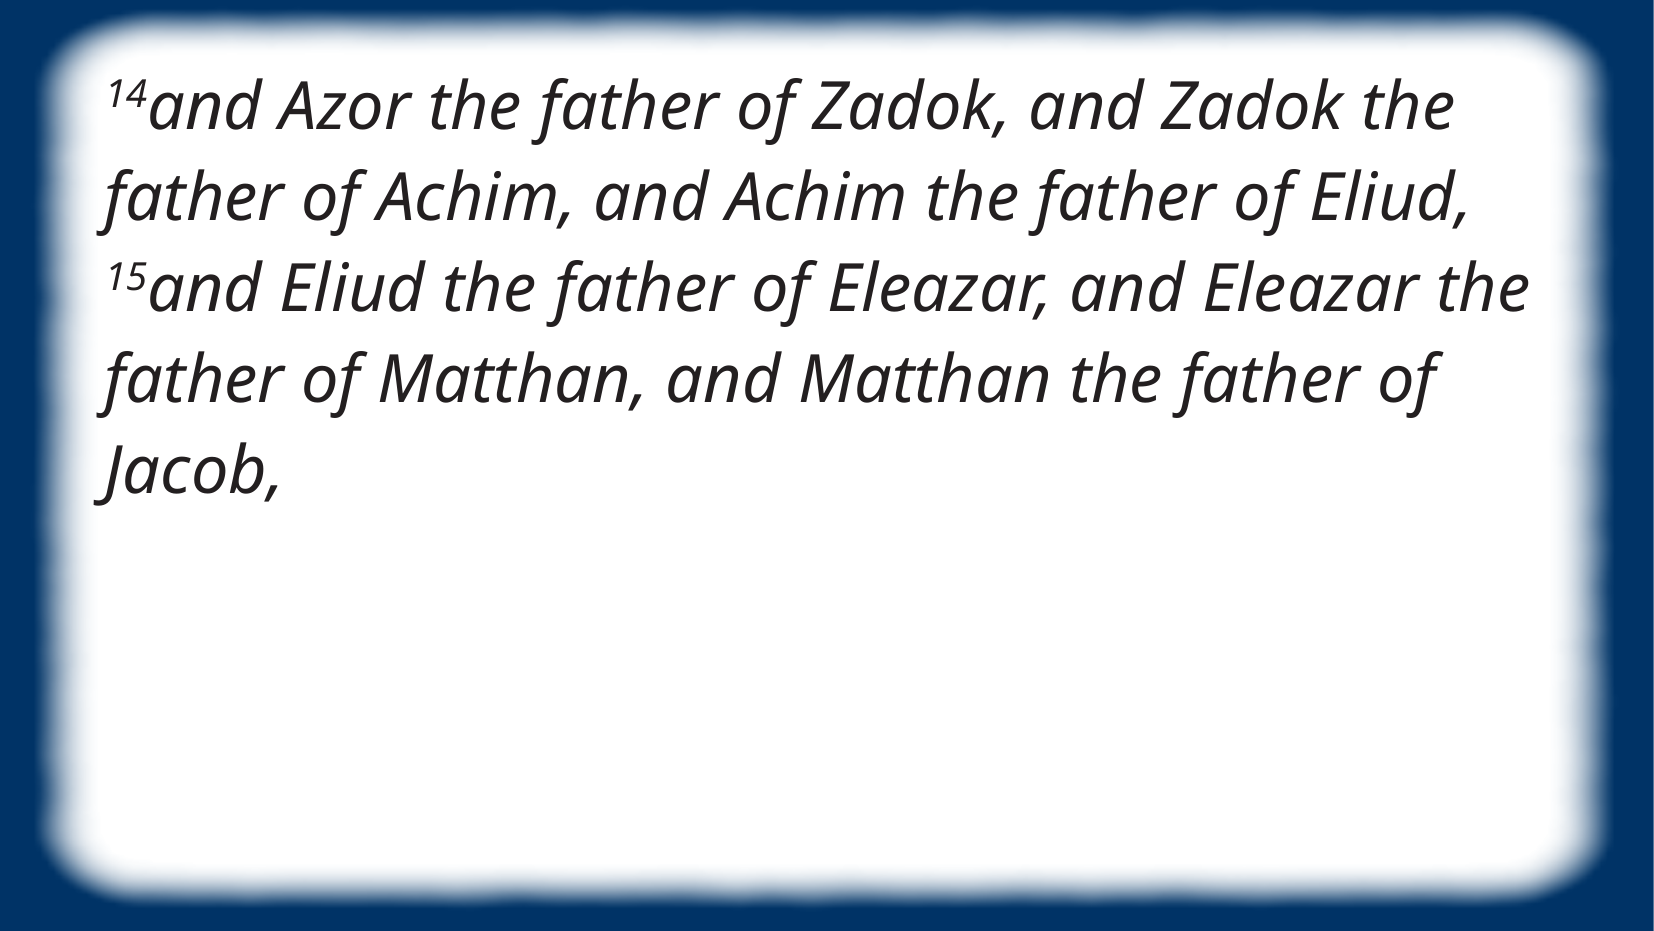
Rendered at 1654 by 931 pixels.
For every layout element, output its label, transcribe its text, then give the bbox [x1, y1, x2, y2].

text_box 14and Azor the father of Zadok, and Zadok the father of Achim, and Achim the father of Eliud, 15and Eliud the father of Eleazar, and Eleazar the father of Matthan, and Matthan the father of Jacob, [90, 51, 1576, 511]
picture [0, 0, 1654, 931]
